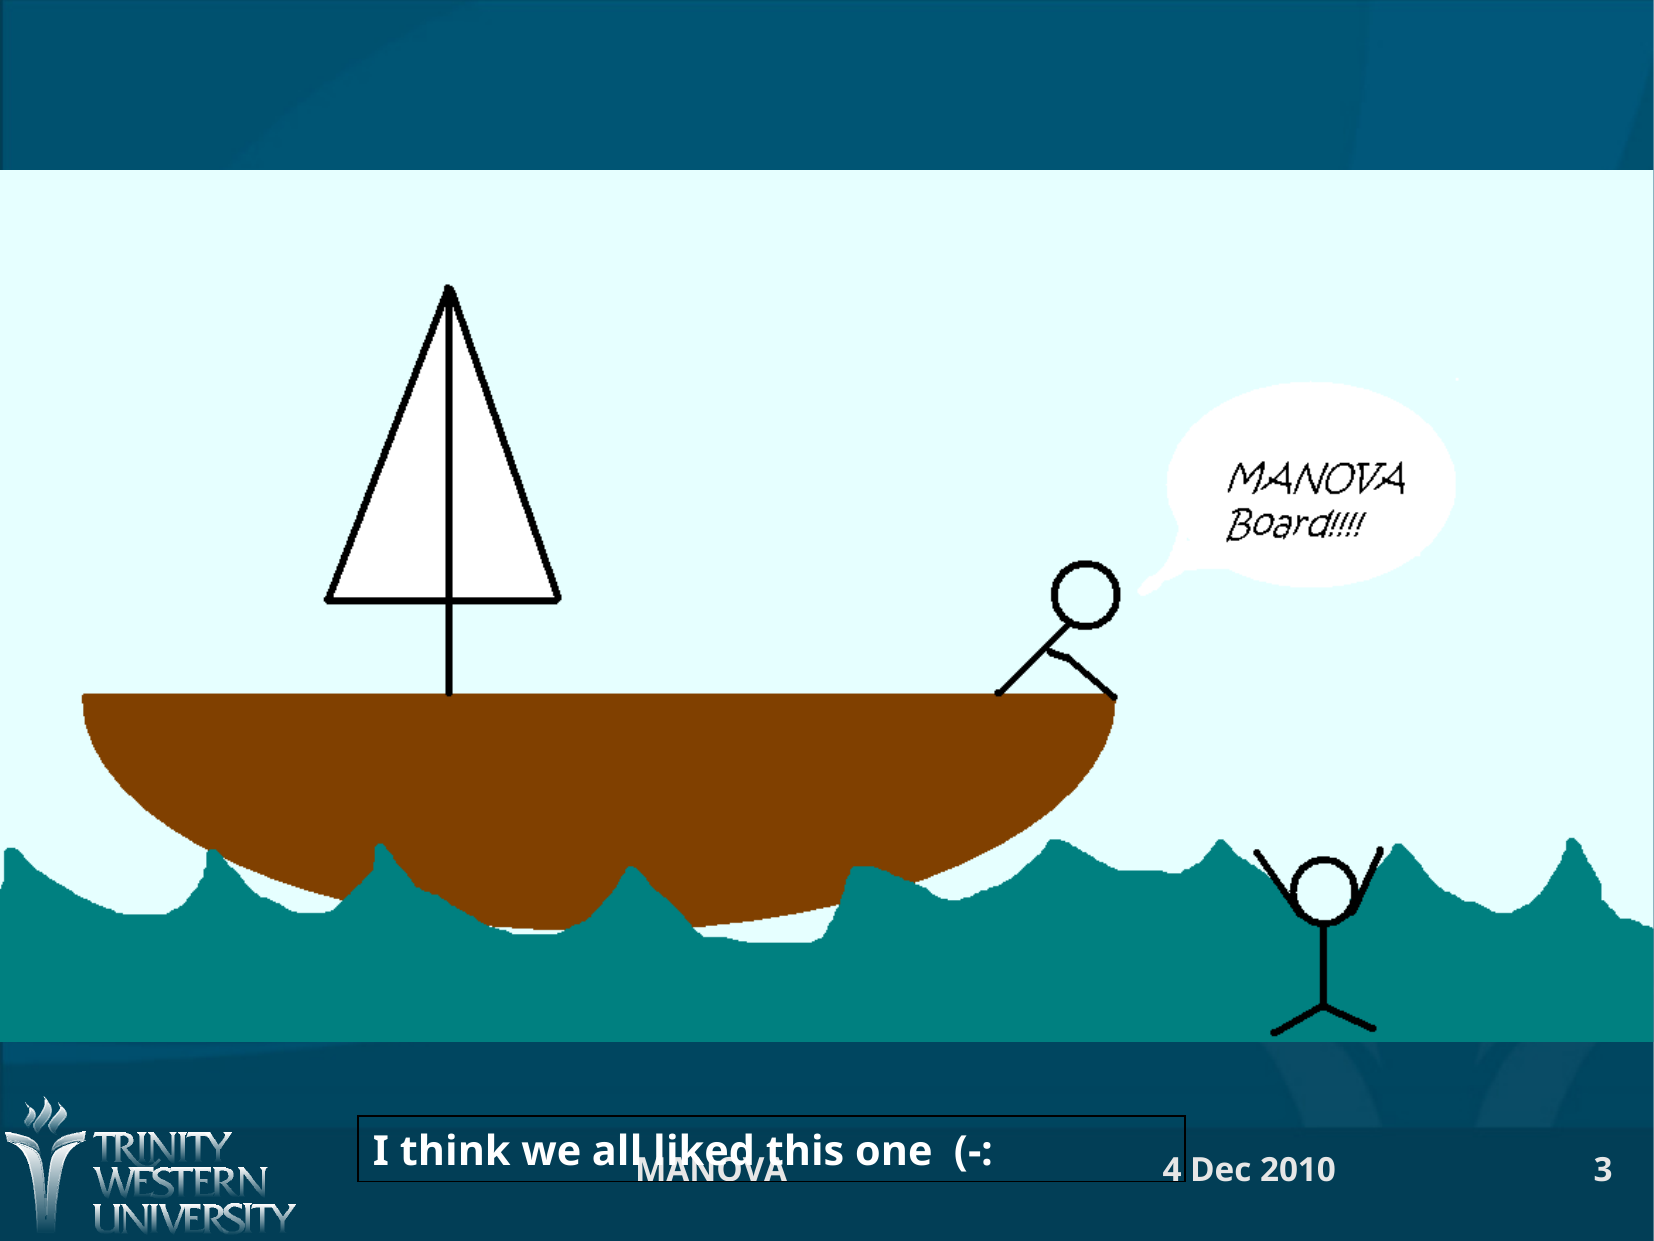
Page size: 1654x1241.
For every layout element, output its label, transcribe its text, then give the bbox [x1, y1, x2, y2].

text_box I think we all liked this one (-: [358, 1116, 1186, 1182]
picture [38, 1227, 54, 1232]
picture [0, 171, 1654, 1126]
table_cell [48, 1211, 56, 1216]
table_cell [38, 1211, 46, 1216]
